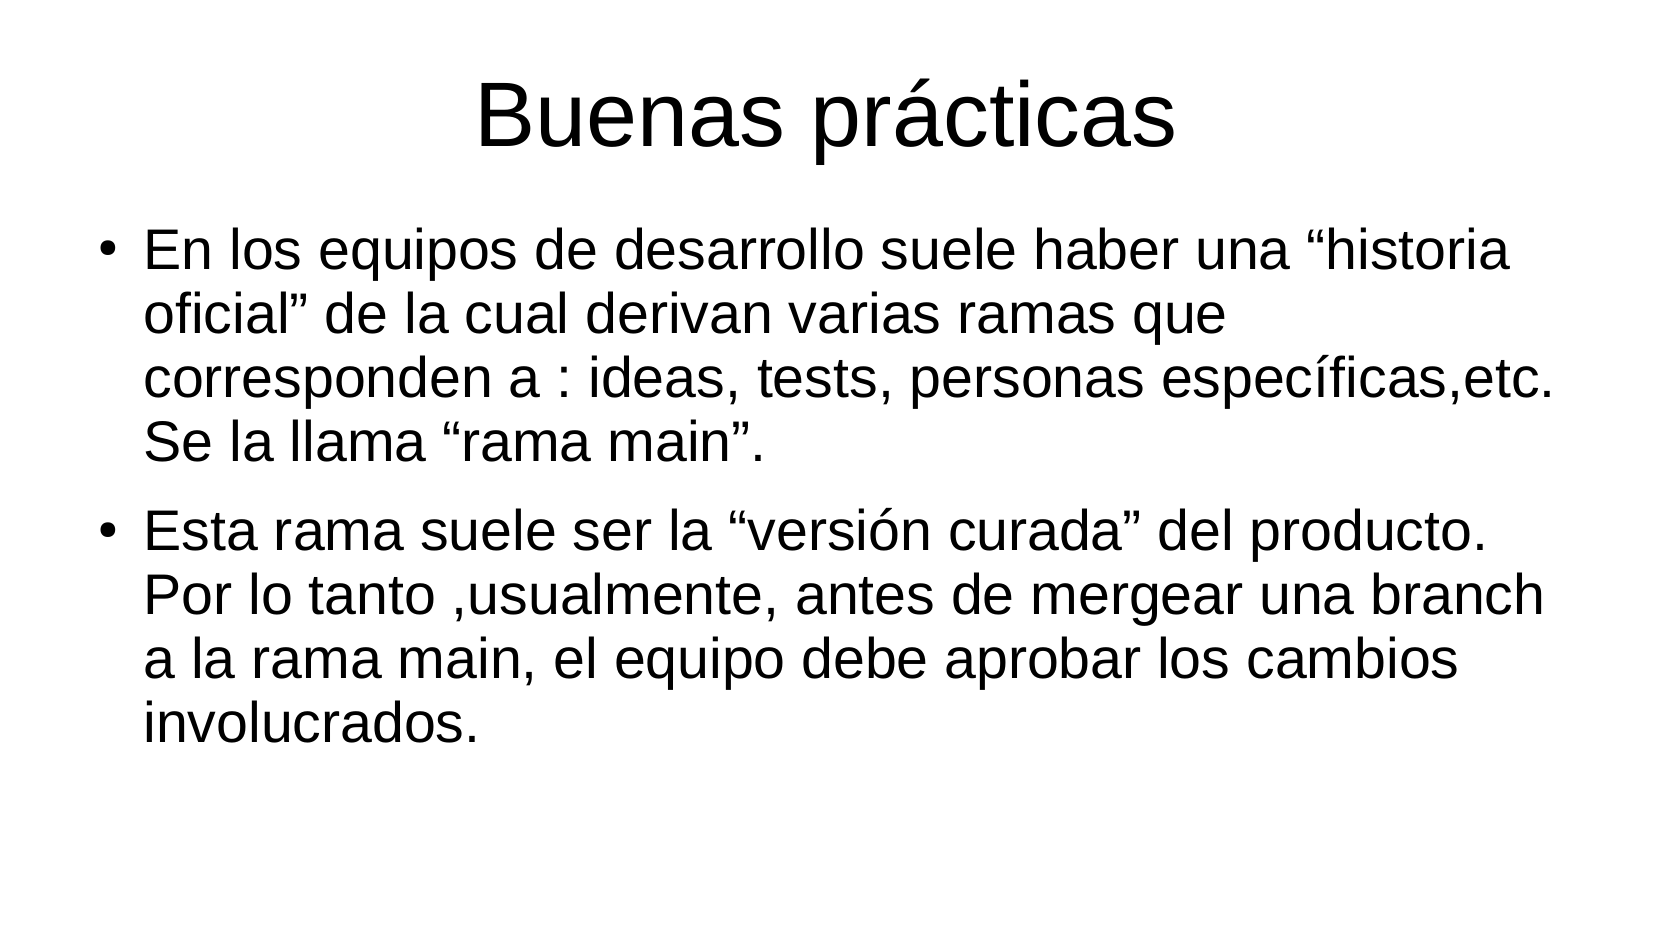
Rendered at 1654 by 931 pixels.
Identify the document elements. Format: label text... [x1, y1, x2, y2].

title Buenas prácticas [82, 37, 1571, 193]
list En los equipos de desarrollo suele haber una “historia oficial” de la cual derivan varias ramas que corresponden a : ideas, tests, personas específicas,etc. Se la llama “rama main”. Esta rama suele ser la “versión curada” del producto. Por lo tanto ,usualmente, antes de mergear una branch a la rama main, el equipo debe aprobar los cambios involucrados. [82, 217, 1571, 758]
